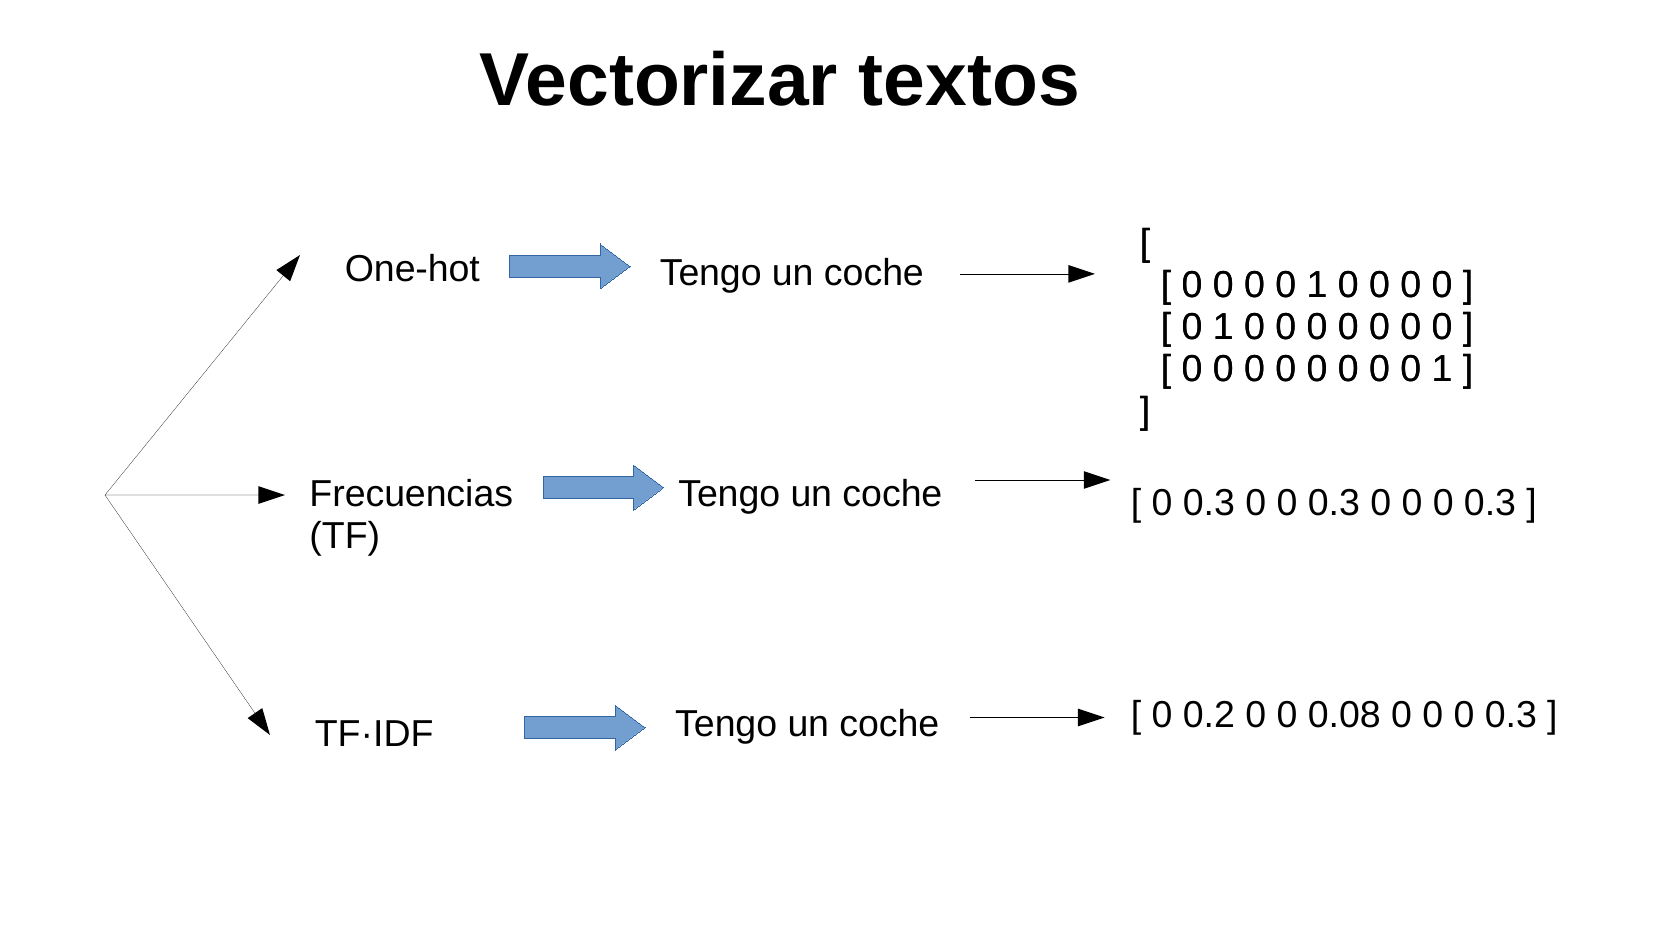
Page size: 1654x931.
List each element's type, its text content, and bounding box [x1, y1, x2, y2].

text_box Tengo un coche [645, 243, 976, 330]
text_box Vectorizar textos [465, 30, 1202, 186]
text_box Tengo un coche [660, 694, 991, 781]
text_box TF·IDF [617, 705, 631, 716]
text_box [509, 243, 631, 289]
text_box [ 0 0.2 0 0 0.08 0 0 0 0.3 ] [1095, 644, 1591, 766]
text_box TF·IDF [300, 705, 631, 791]
text_box Tengo un coche [663, 465, 994, 551]
text_box [543, 465, 663, 511]
text_box [ [ 0 0 0 0 1 0 0 0 0 ] [ 0 1 0 0 0 0 0 0 0 ] [ 0 0 0 0 0 0 0 0 1 ] ] [1125, 213, 1576, 406]
text_box One-hot [330, 240, 661, 326]
text_box [ 0 0.3 0 0 0.3 0 0 0 0.3 ] [1095, 432, 1591, 554]
text_box Frecuencias (TF) [294, 465, 625, 551]
text_box [524, 705, 646, 751]
